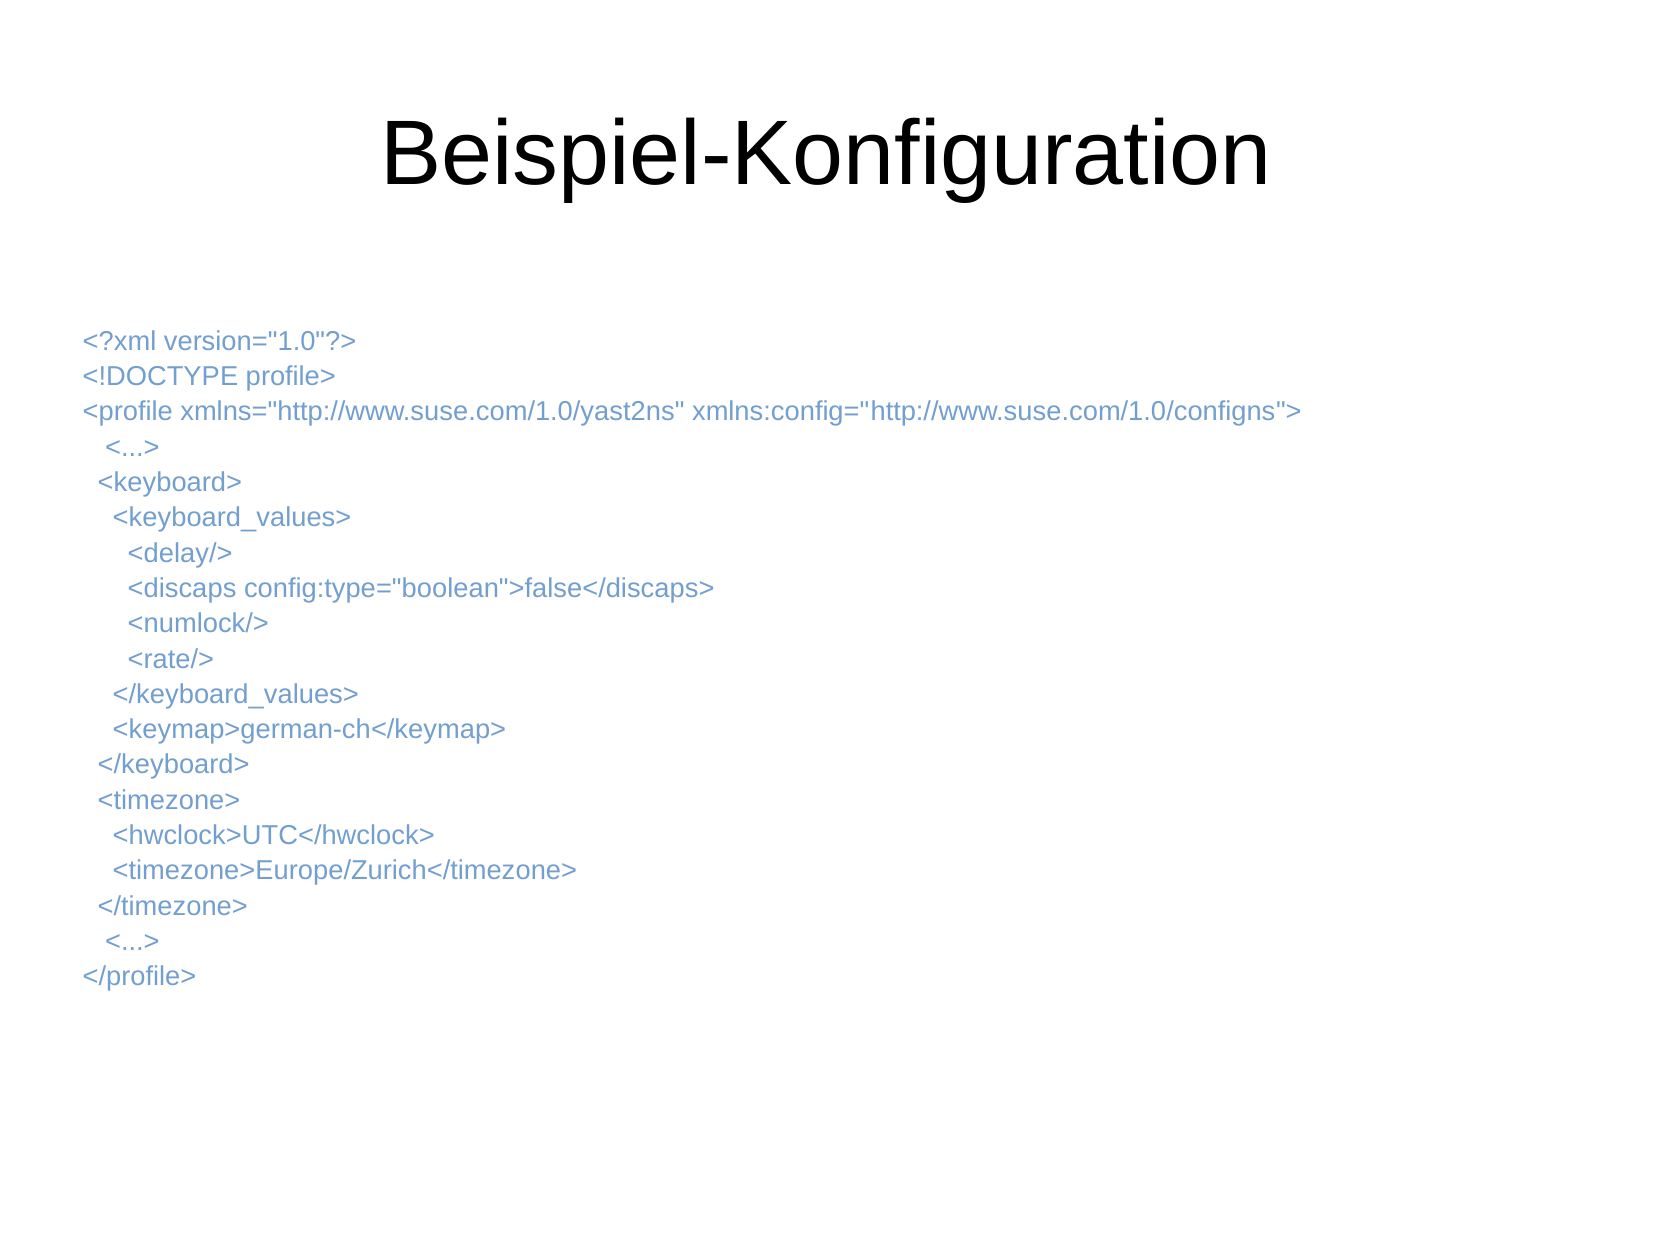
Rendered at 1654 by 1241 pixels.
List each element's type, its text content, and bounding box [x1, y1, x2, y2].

title Beispiel-Konfiguration [82, 49, 1571, 257]
list <?xml version="1.0"?> <!DOCTYPE profile> <profile xmlns="http://www.suse.com/1.0/yast2ns" xmlns:config="http://www.suse.com/1.0/configns"> <...> <keyboard> <keyboard_values> <delay/> <discaps config:type="boolean">false</discaps> <numlock/> <rate/> </keyboard_values> <keymap>german-ch</keymap> </keyboard> <timezone> <hwclock>UTC</hwclock> <timezone>Europe/Zurich</timezone> </timezone> <...> </profile> [82, 290, 1571, 1010]
